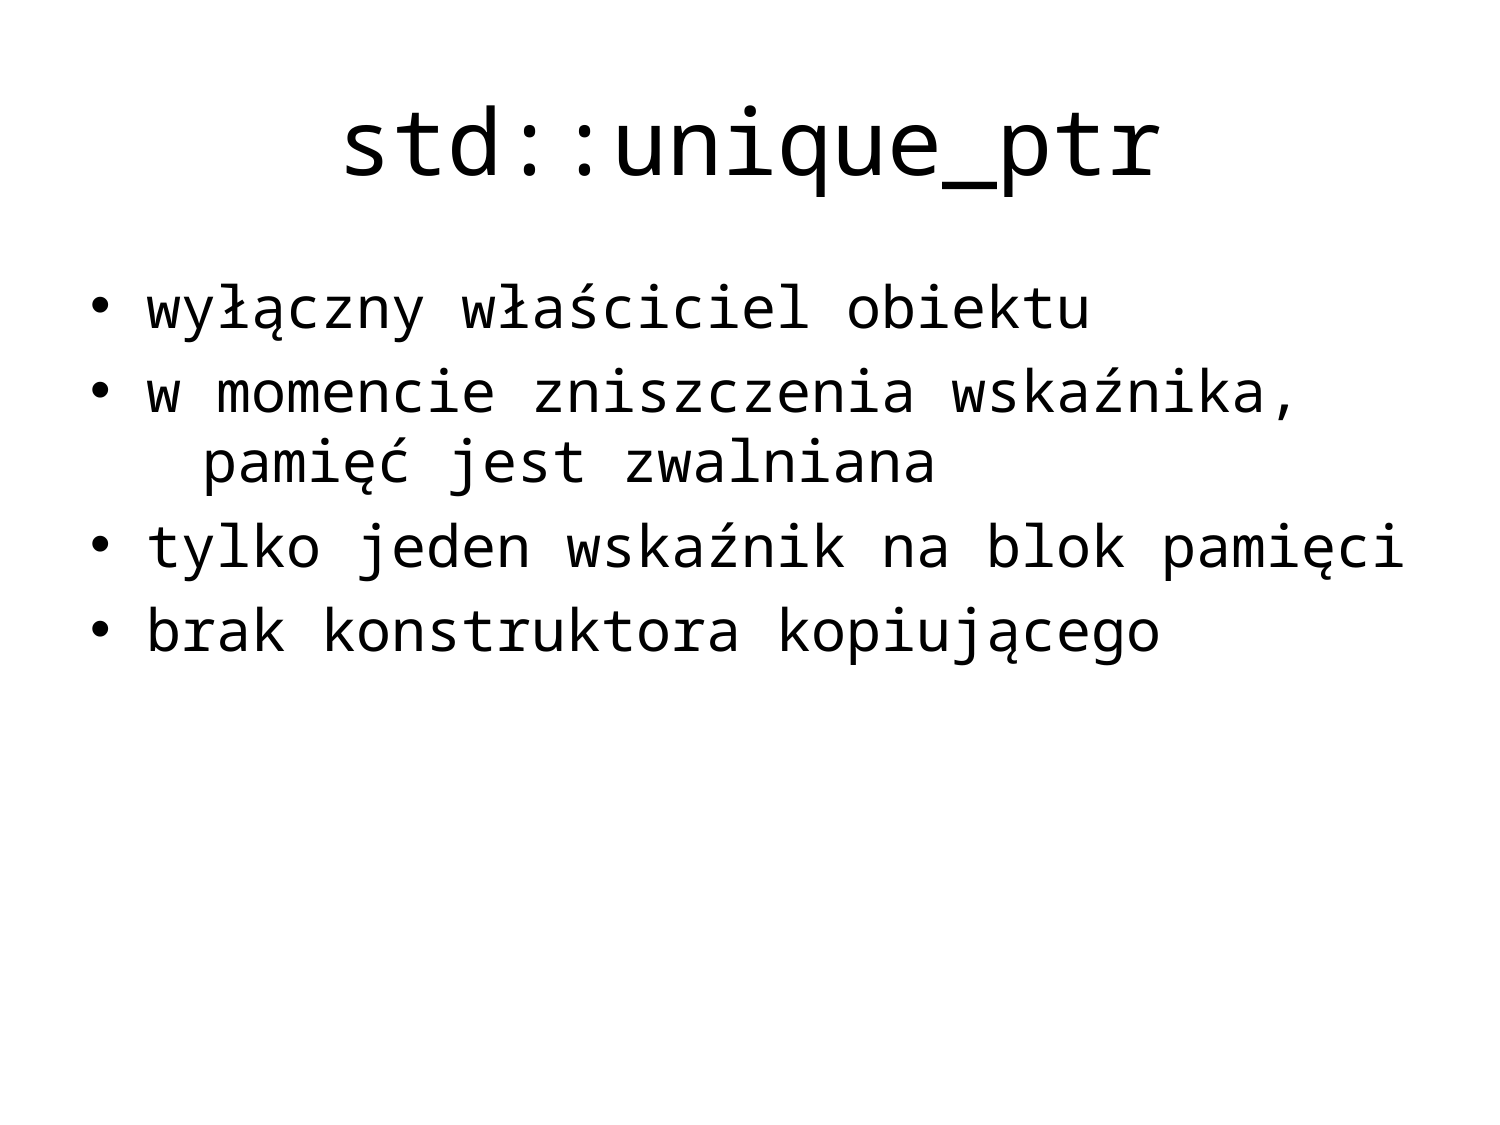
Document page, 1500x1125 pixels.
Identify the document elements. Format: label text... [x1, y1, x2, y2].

title std::unique_ptr [75, 45, 1426, 233]
list wyłączny właściciel obiektu w momencie zniszczenia wskaźnika, pamięć jest zwalniana tylko jeden wskaźnik na blok pamięci brak konstruktora kopiującego [75, 262, 1426, 1005]
